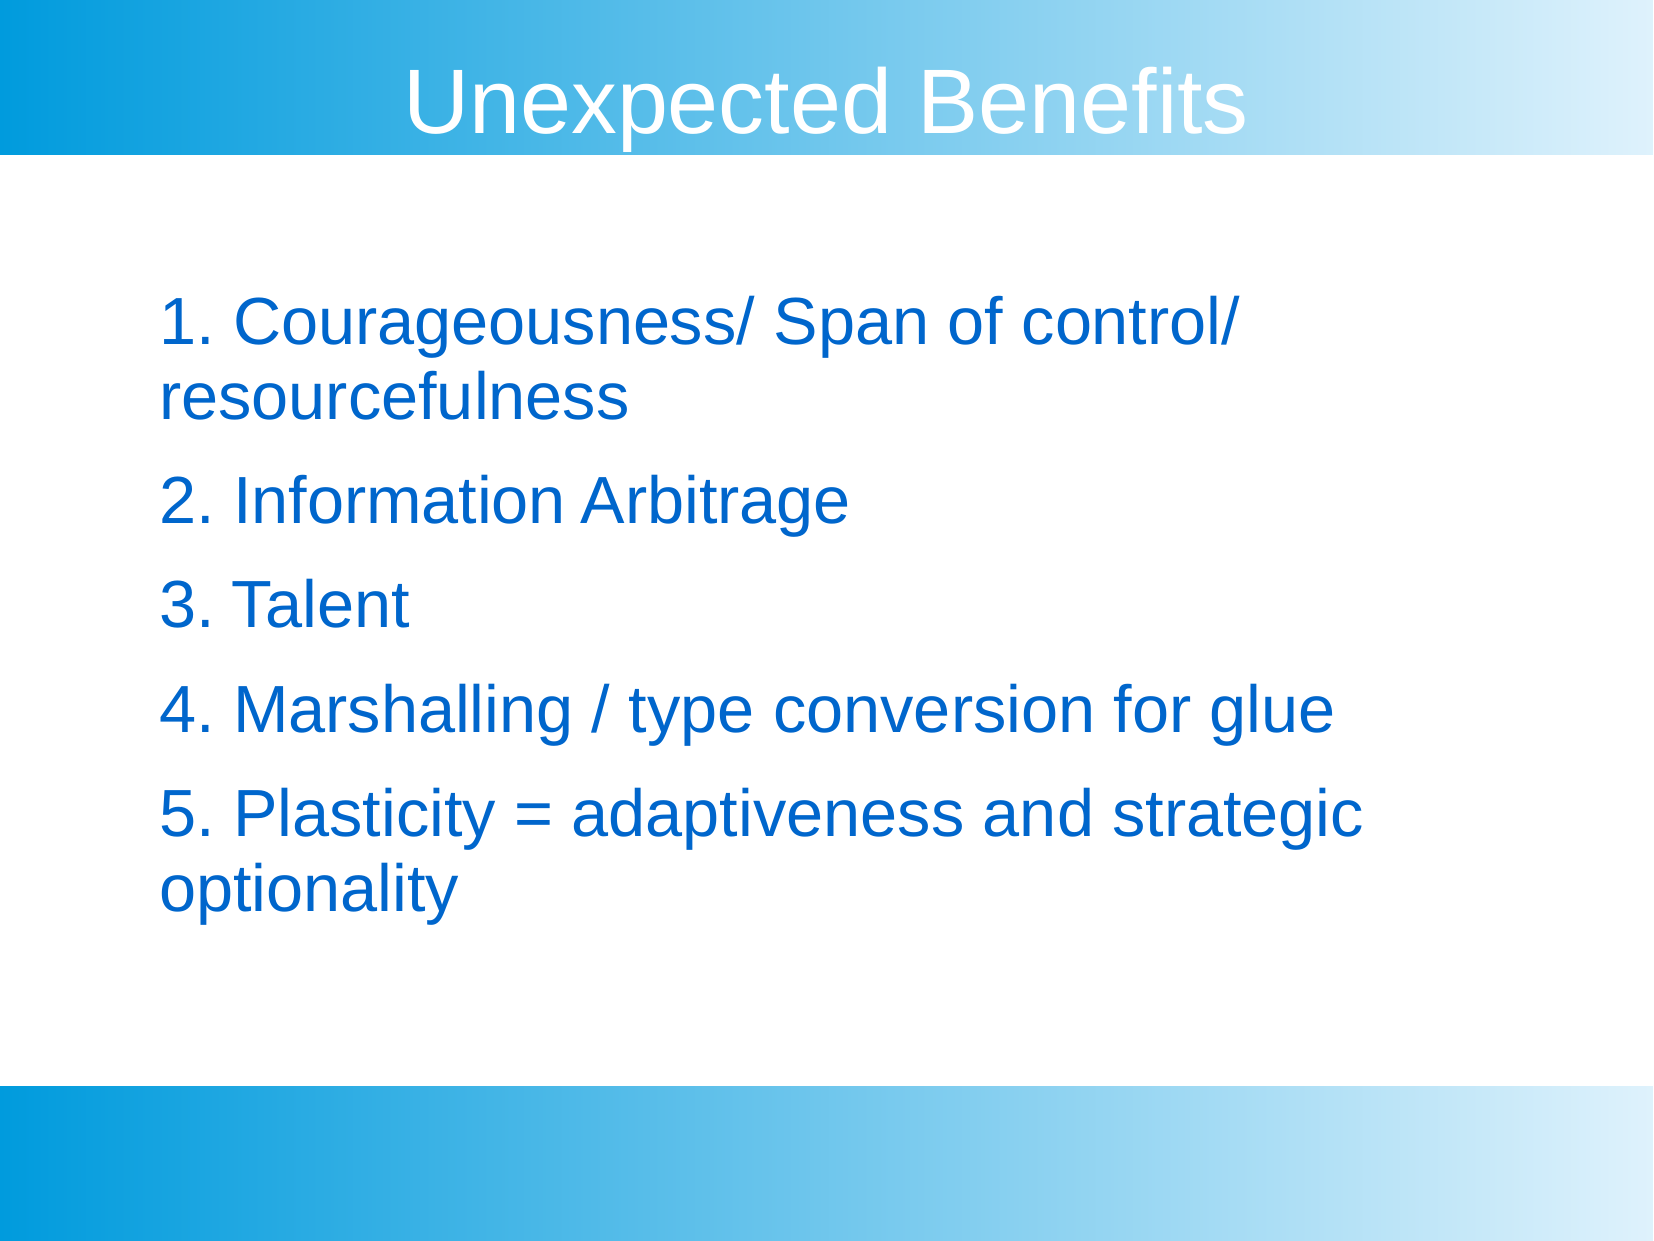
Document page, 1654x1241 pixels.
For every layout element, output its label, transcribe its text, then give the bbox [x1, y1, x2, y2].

title Unexpected Benefits [82, 49, 1571, 155]
list 1. Courageousness/ Span of control/ resourcefulness 2. Information Arbitrage 3. Talent 4. Marshalling / type conversion for glue 5. Plasticity = adaptiveness and strategic optionality [88, 284, 1577, 1004]
